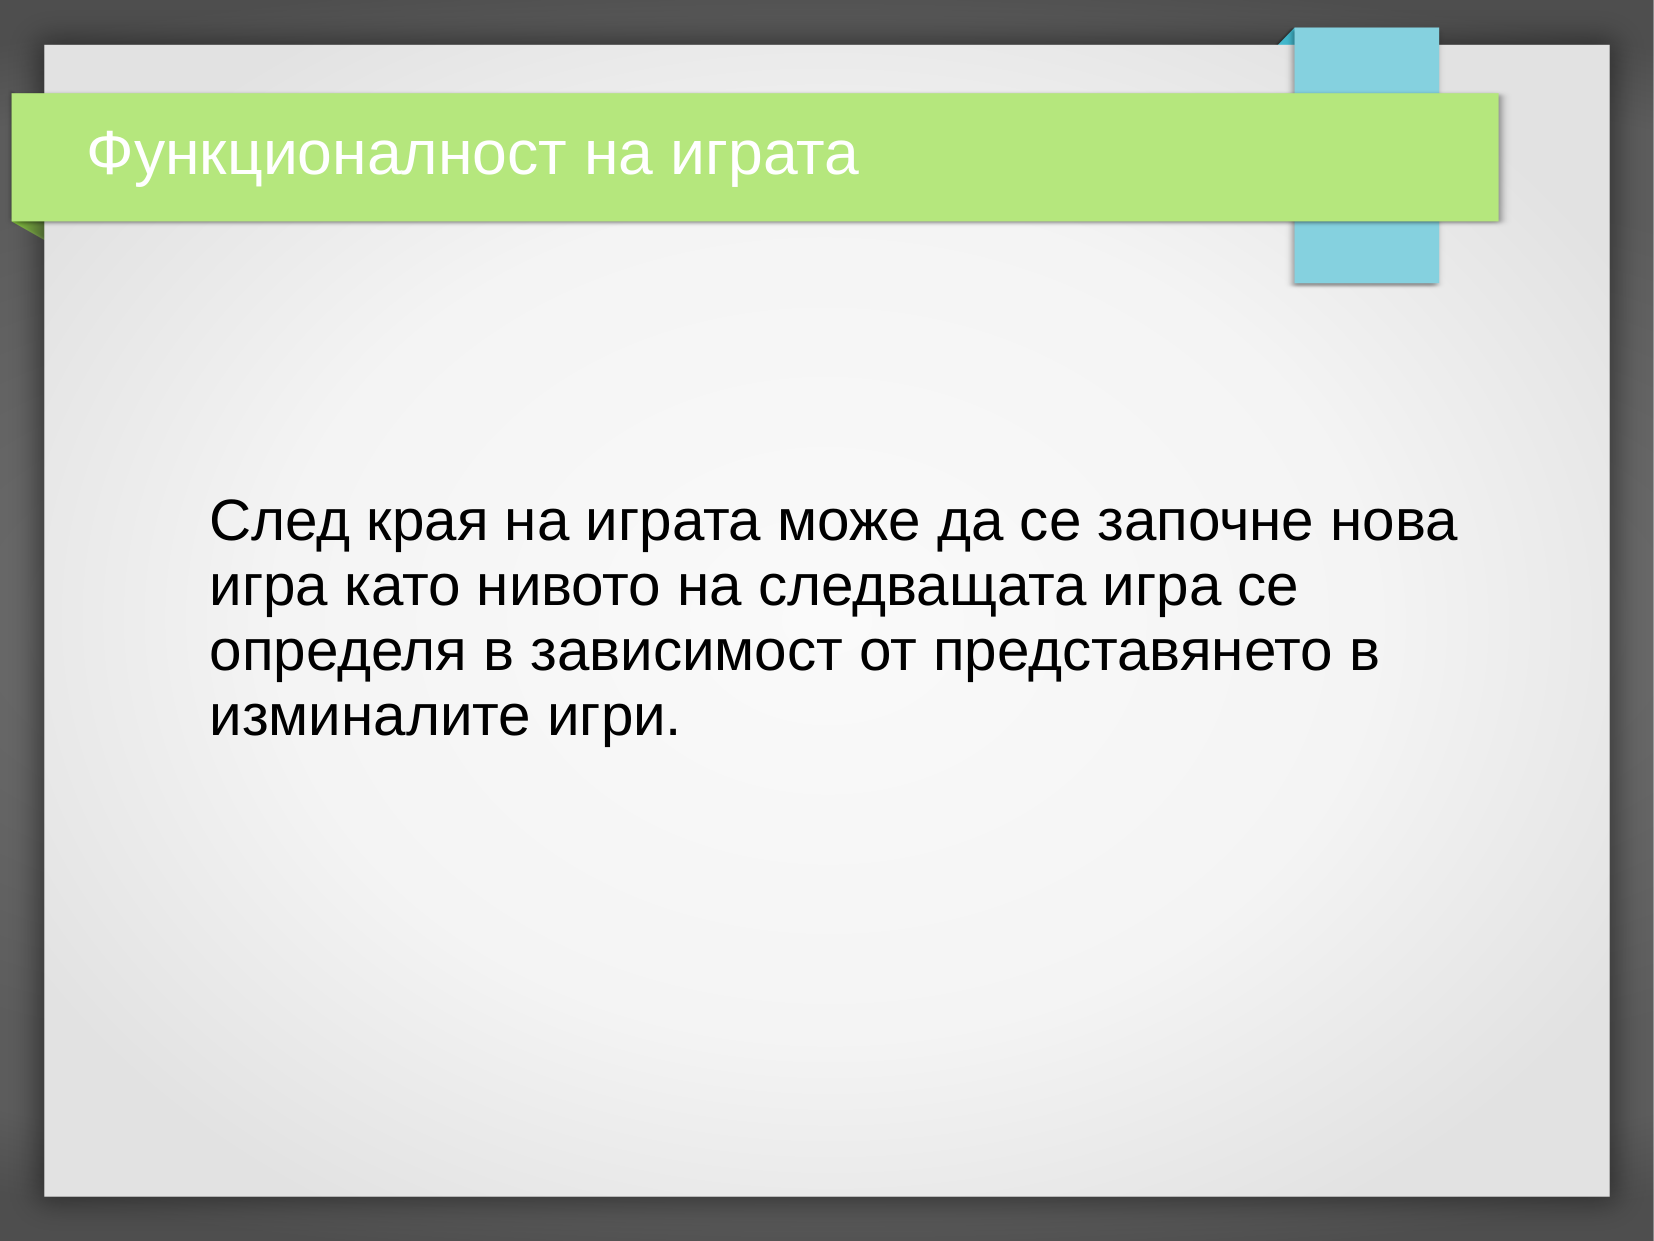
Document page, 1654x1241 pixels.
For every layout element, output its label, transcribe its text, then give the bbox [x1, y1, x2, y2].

picture [0, 0, 1654, 1241]
text_box След края на играта може да се започне нова игра като нивото на следващата игра се определя в зависимост от представянето в изминалите игри. [195, 480, 1501, 755]
title Функционалност на играта [86, 105, 1576, 271]
